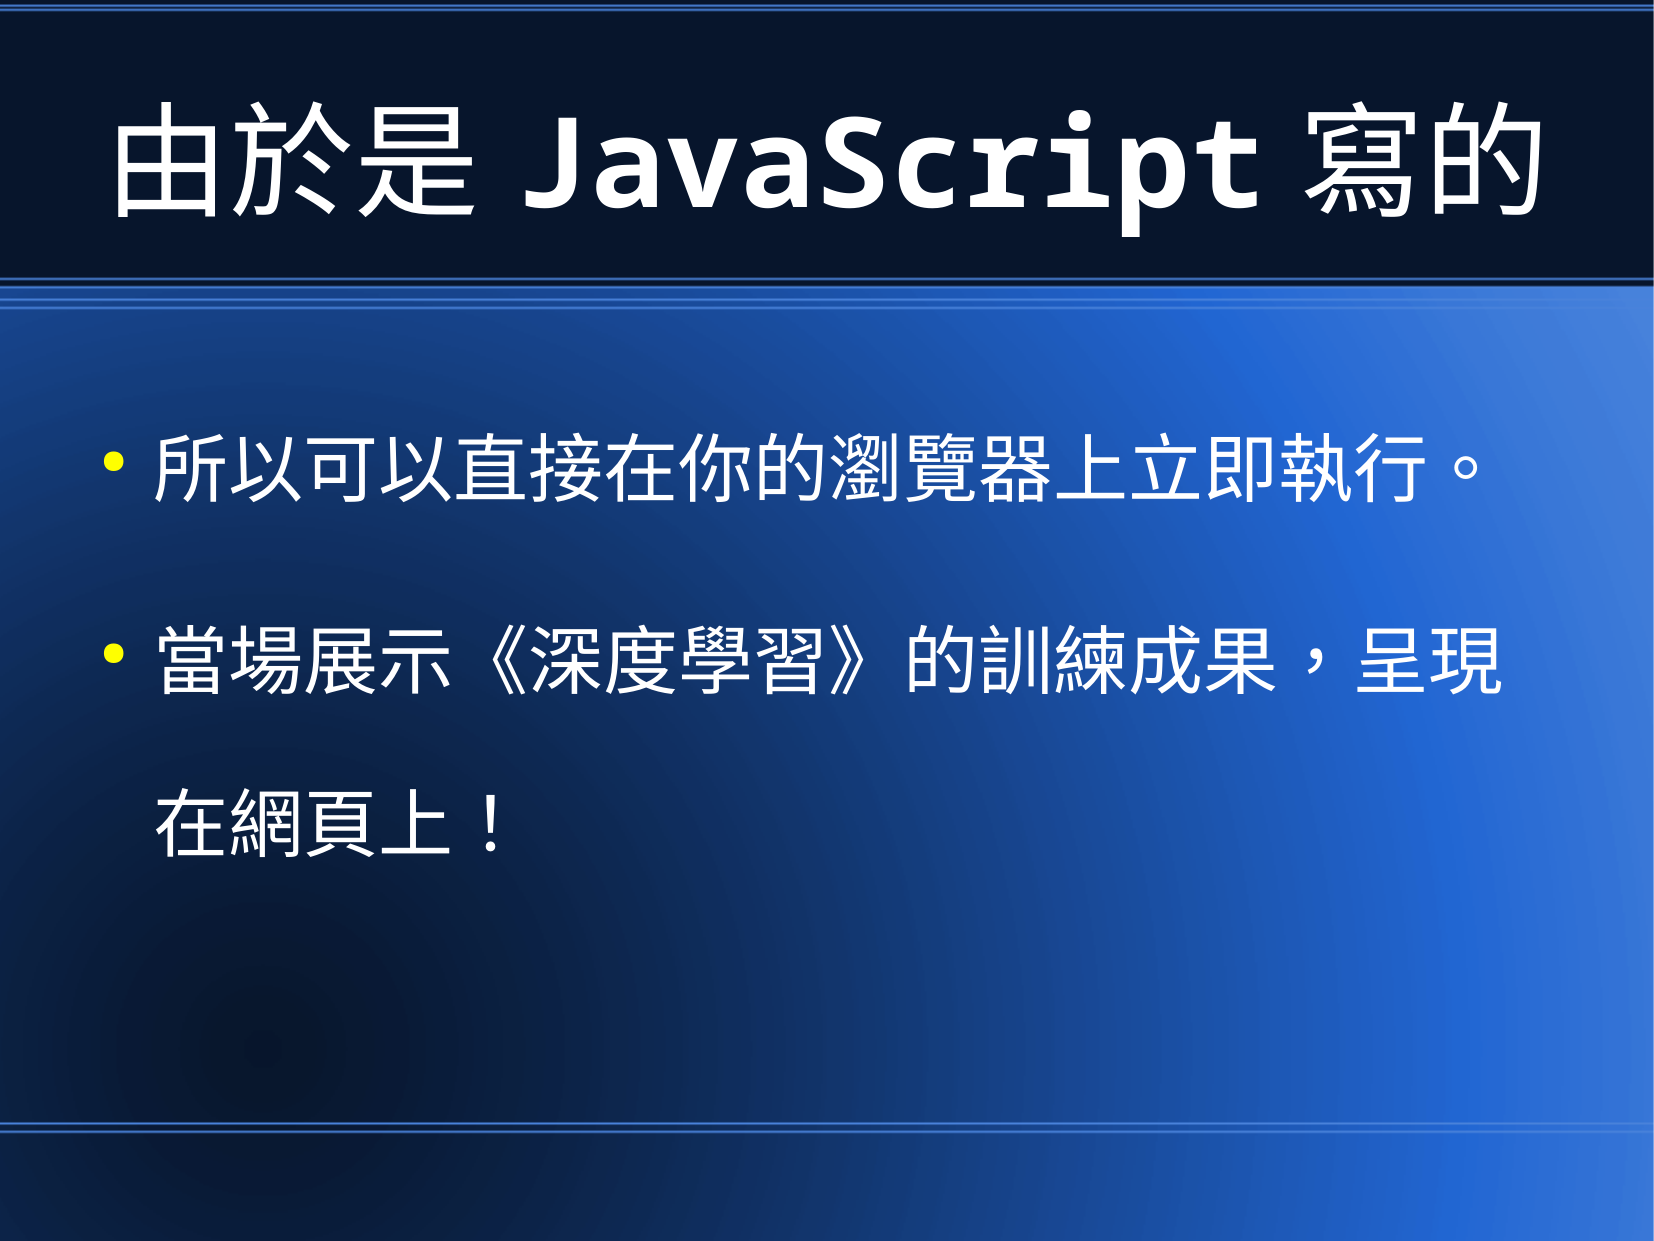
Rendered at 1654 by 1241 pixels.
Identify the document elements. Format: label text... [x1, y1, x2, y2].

list 所以可以直接在你的瀏覽器上立即執行。 當場展示《深度學習》的訓練成果，呈現在網頁上！ [82, 355, 1571, 1241]
picture [0, 0, 1654, 1241]
title 由於是JavaScript寫的 [82, 49, 1571, 257]
